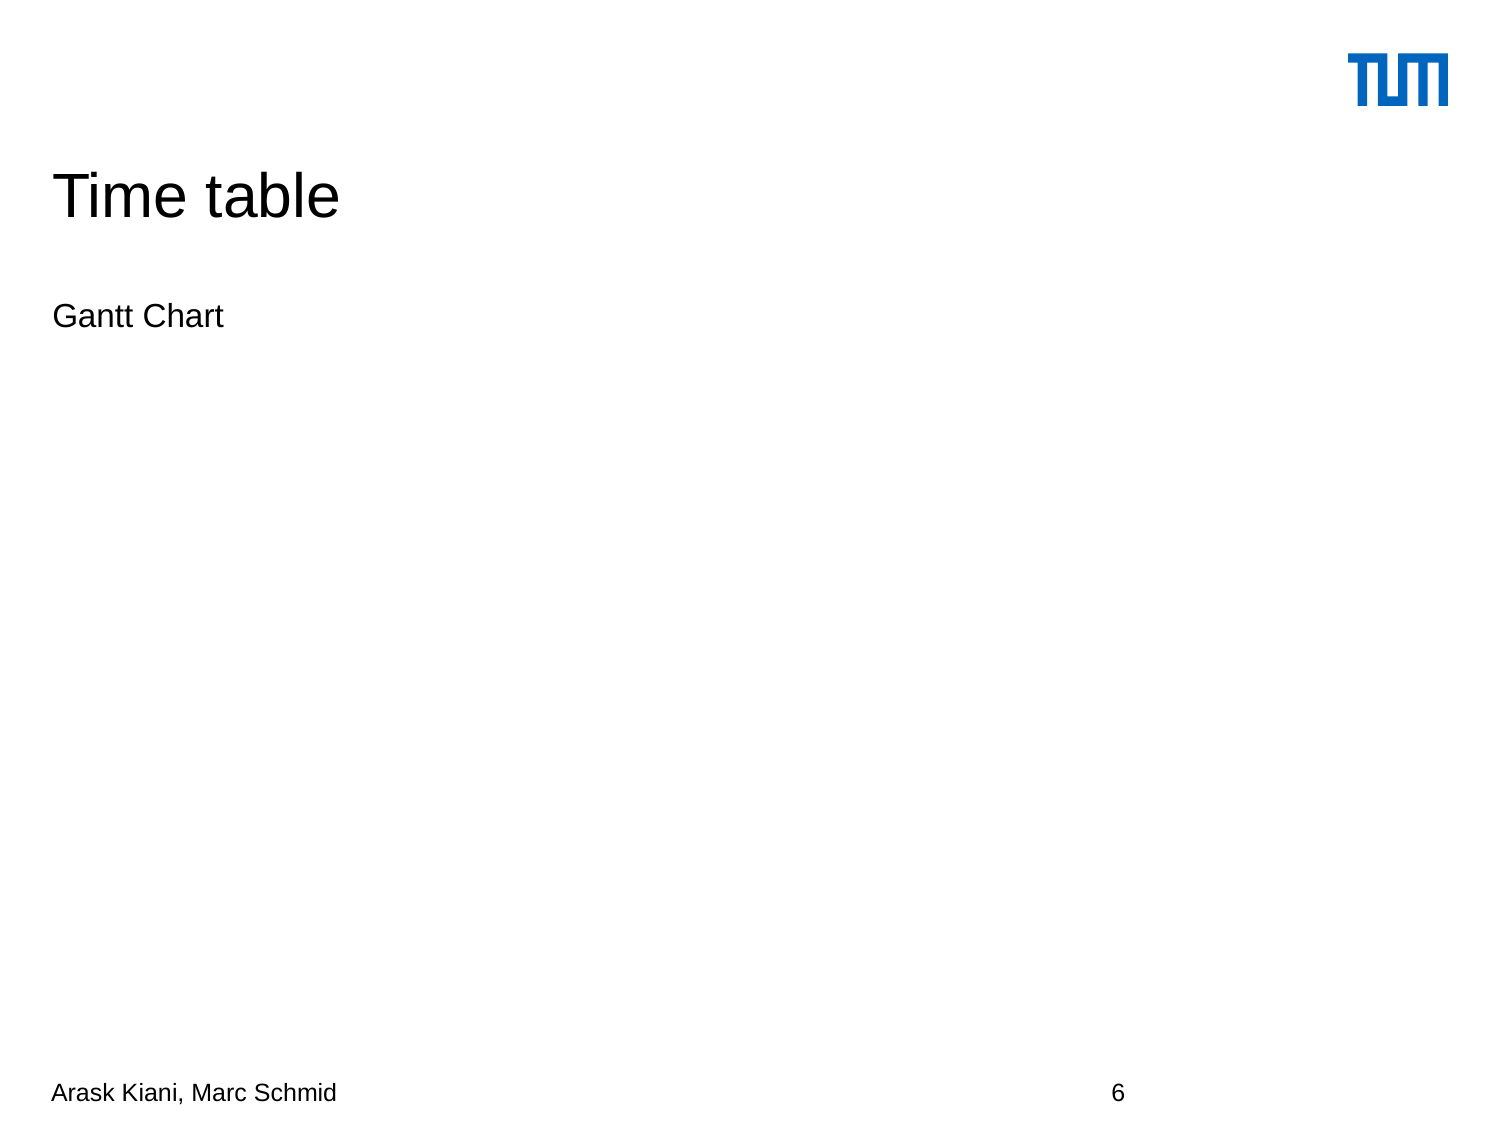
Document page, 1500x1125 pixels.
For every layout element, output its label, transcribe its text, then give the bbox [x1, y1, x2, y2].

text_box Arask Kiani, Marc Schmid [51, 1061, 1112, 1122]
title Time table [52, 163, 1449, 231]
text_box ‹Nr.› [1112, 1061, 1448, 1122]
list Gantt Chart [52, 289, 1449, 1060]
